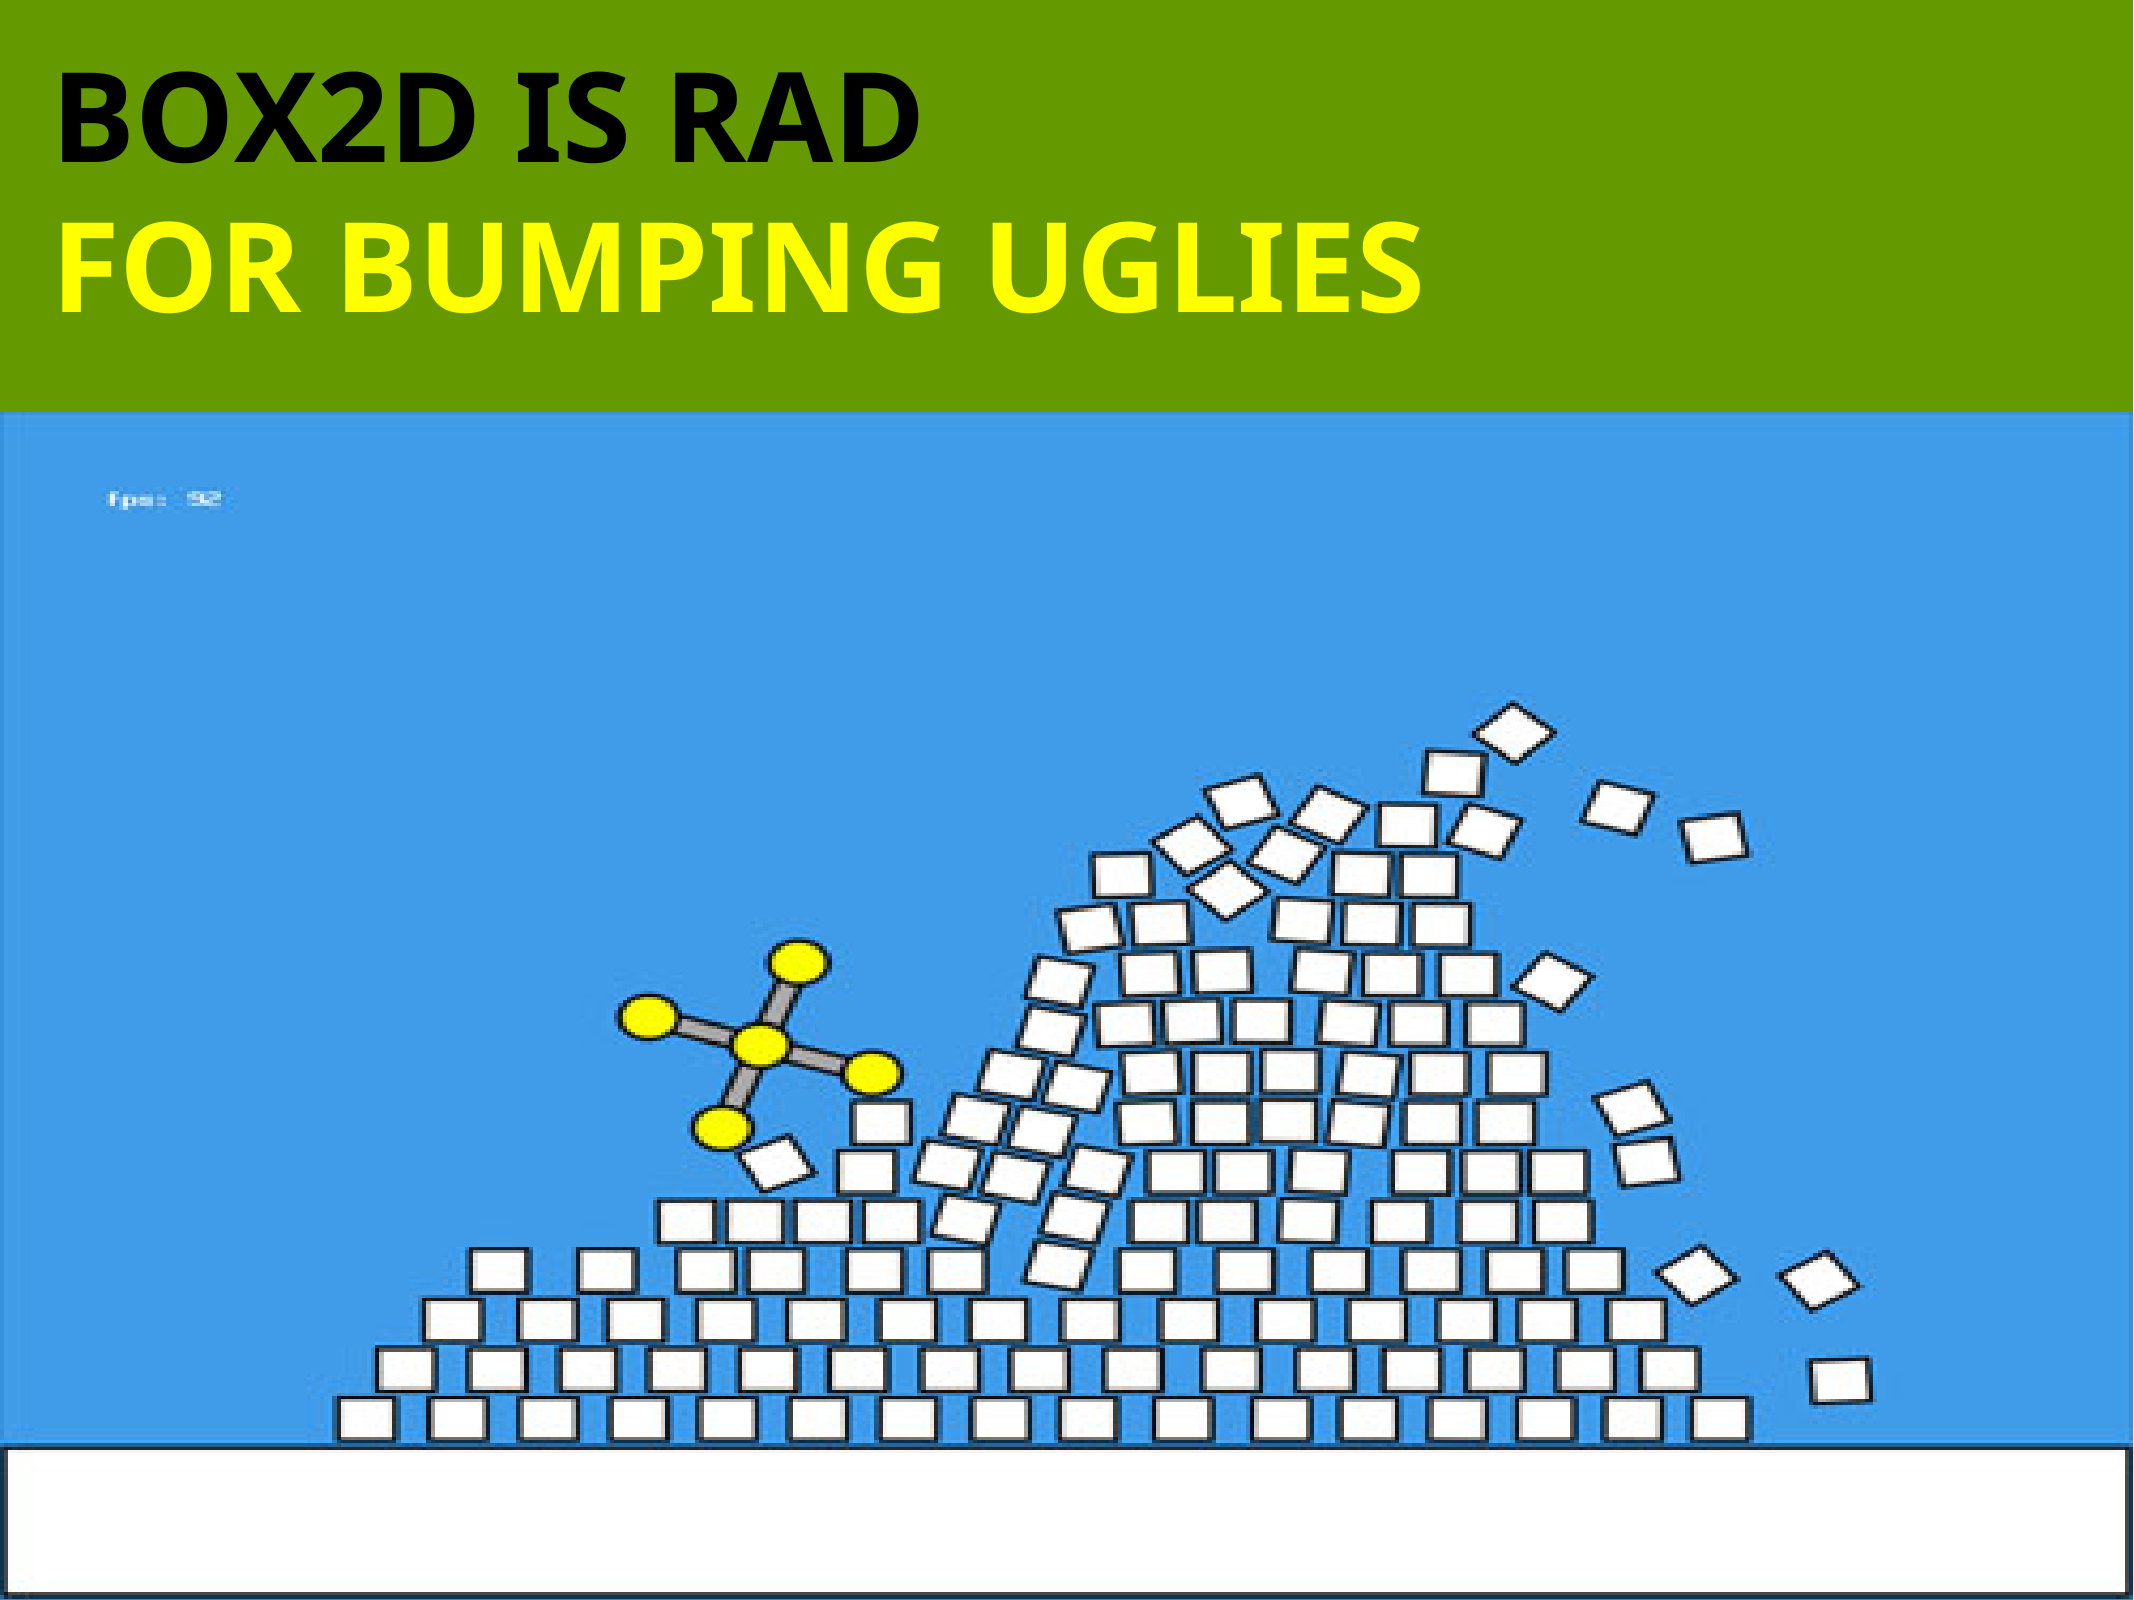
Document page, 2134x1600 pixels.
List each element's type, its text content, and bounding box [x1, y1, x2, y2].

text_box BOX2D IS RAD FOR BUMPING UGLIES [41, 37, 2101, 412]
picture [0, 412, 2134, 1599]
